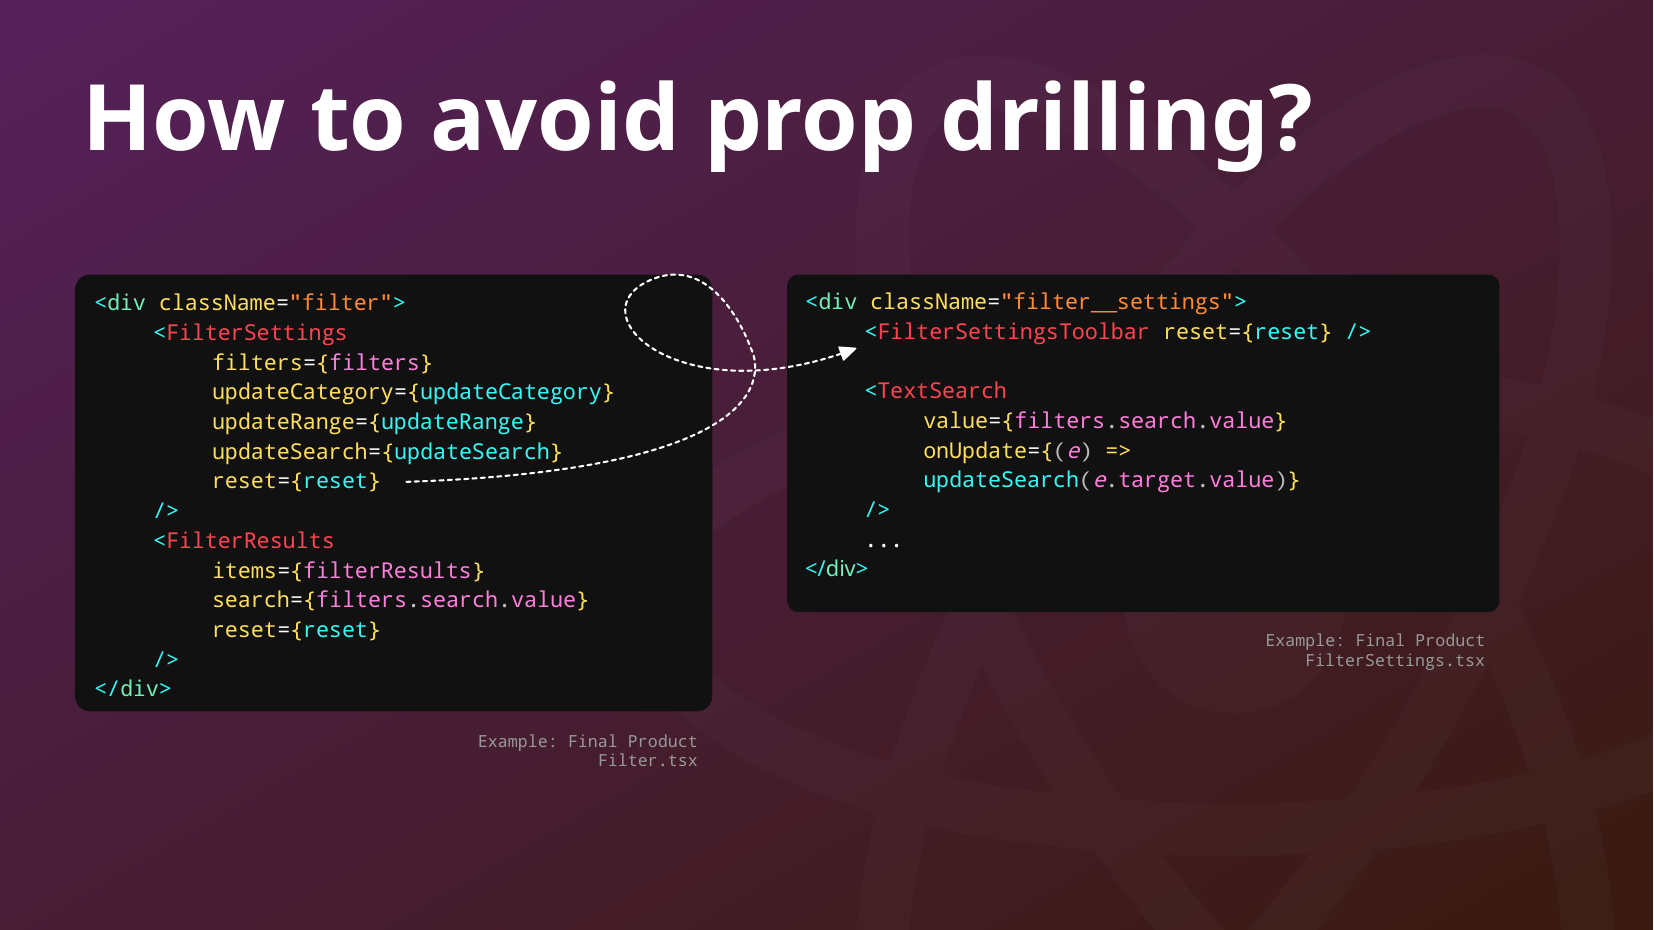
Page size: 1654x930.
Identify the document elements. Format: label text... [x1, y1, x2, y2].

text_box Example: Final Product Filter.tsx [262, 724, 713, 779]
title How to avoid prop drilling? [82, 37, 1571, 193]
text_box Example: Final Product FilterSettings.tsx [1050, 623, 1501, 678]
text_box <div className="filter__settings"> <FilterSettingsToolbar reset={reset} /> <TextSearch value={filters.search.value} onUpdate={(e) => updateSearch(e.target.value)} /> ... </div> [787, 274, 1500, 613]
text_box <div className="filter"> <FilterSettings filters={filters} updateCategory={updateCategory} updateRange={updateRange} updateSearch={updateSearch} reset={reset} /> <FilterResults items={filterResults} search={filters.search.value} reset={reset} /> </div> [74, 274, 713, 712]
